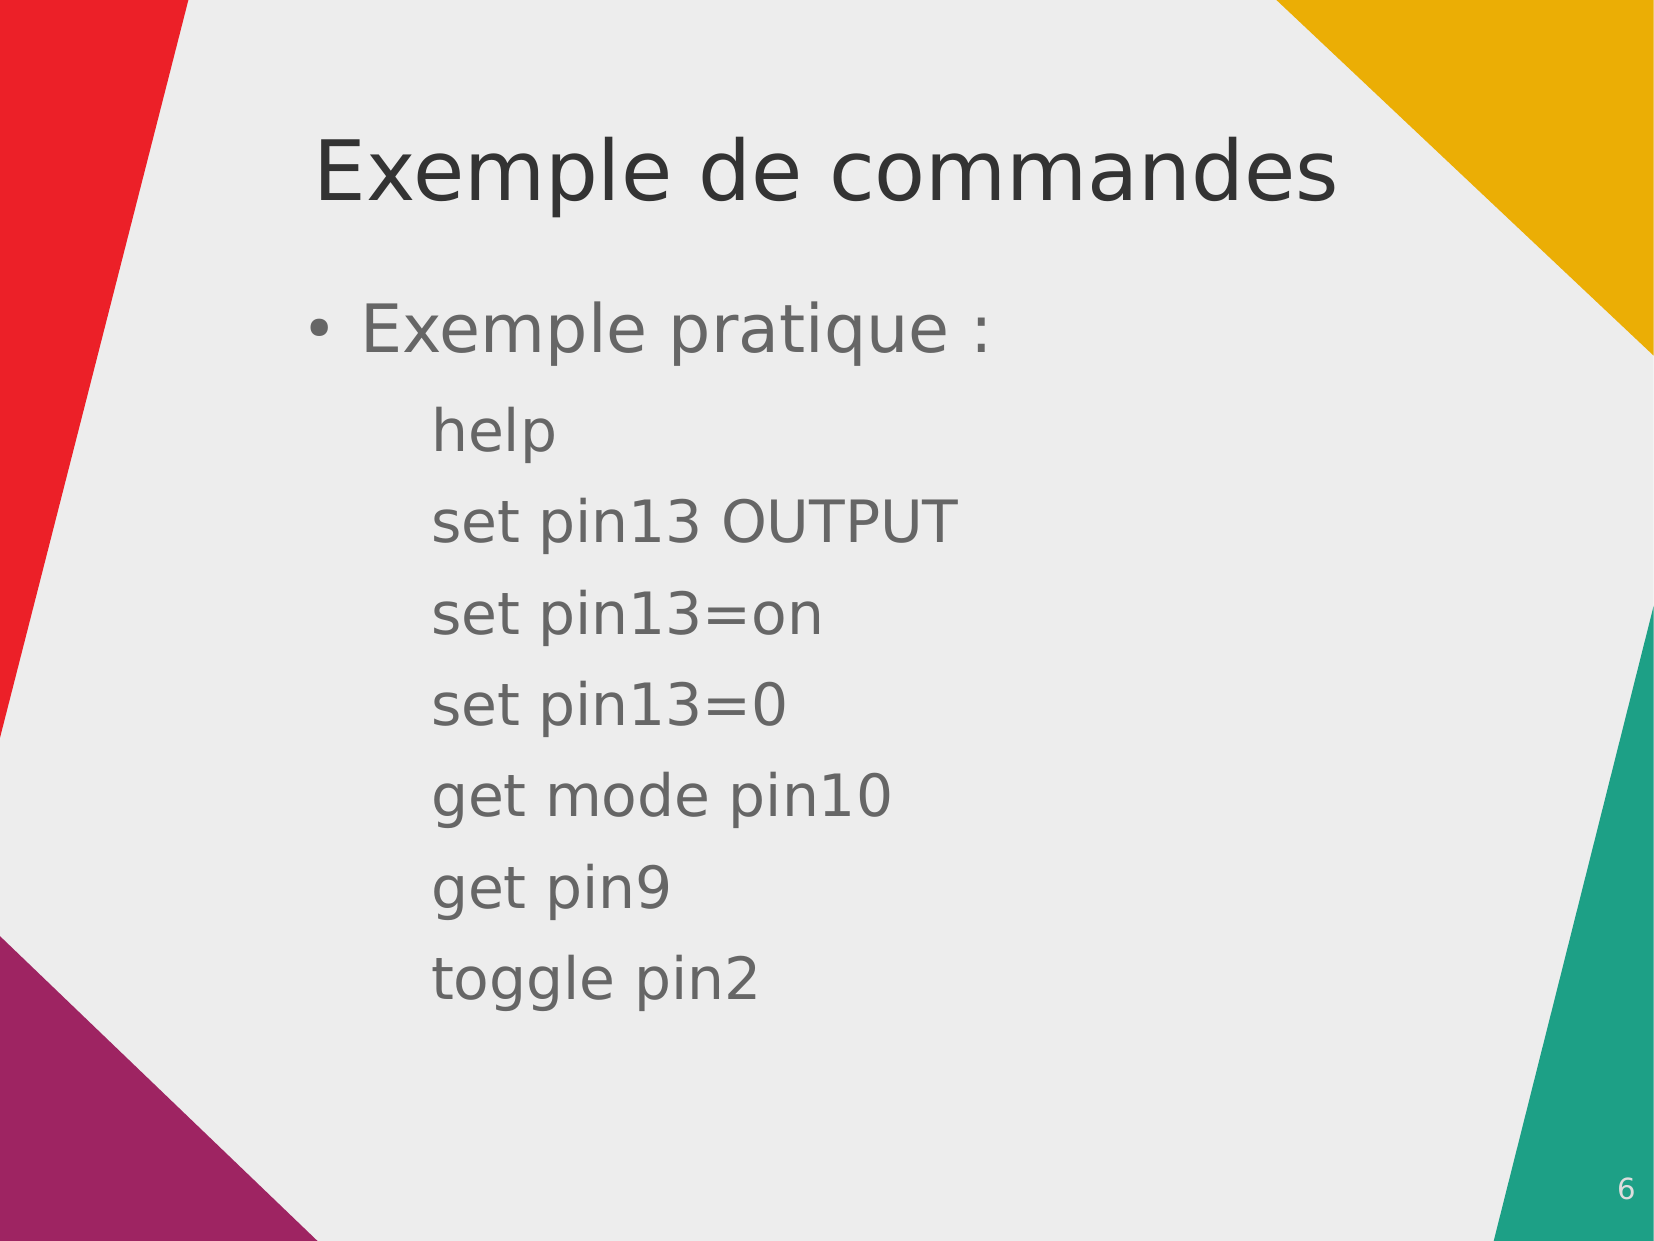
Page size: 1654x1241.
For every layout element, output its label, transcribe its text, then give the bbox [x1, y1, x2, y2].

list Exemple pratique : help set pin13 OUTPUT set pin13=on set pin13=0 get mode pin10 get pin9 toggle pin2 [289, 290, 1536, 1241]
title Exemple de commandes [114, 73, 1539, 271]
